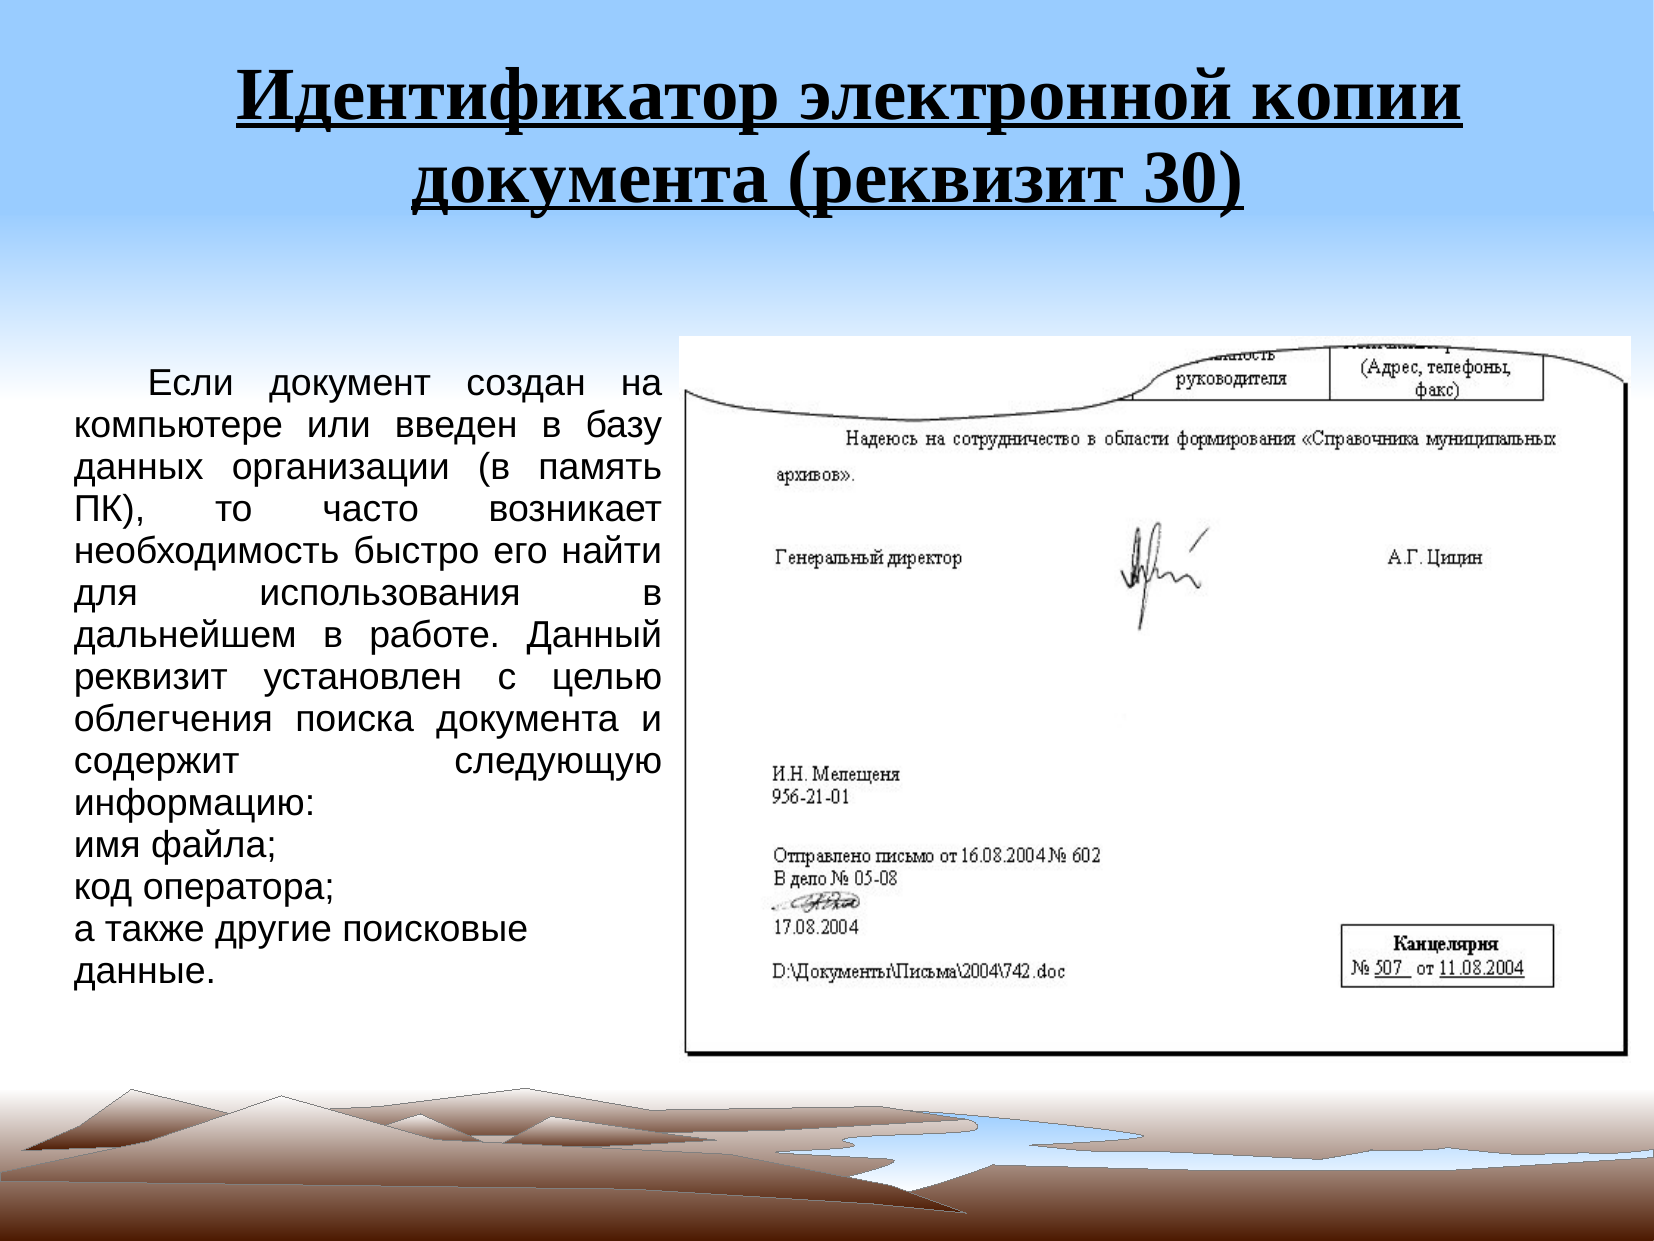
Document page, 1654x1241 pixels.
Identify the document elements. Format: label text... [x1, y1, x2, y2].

picture [679, 336, 1631, 1063]
title Идентификатор электронной копии документа (реквизит 30) [121, 41, 1534, 229]
text_box Если документ создан на компьютере или введен в базу данных организации (в память ПК), то часто возникает необходимость быстро его найти для использования в дальнейшем в работе. Данный реквизит установлен с целью облегчения поиска документа и содержит следующую информацию: имя файла; код оператора; а также другие поисковые данные. [59, 354, 680, 1123]
